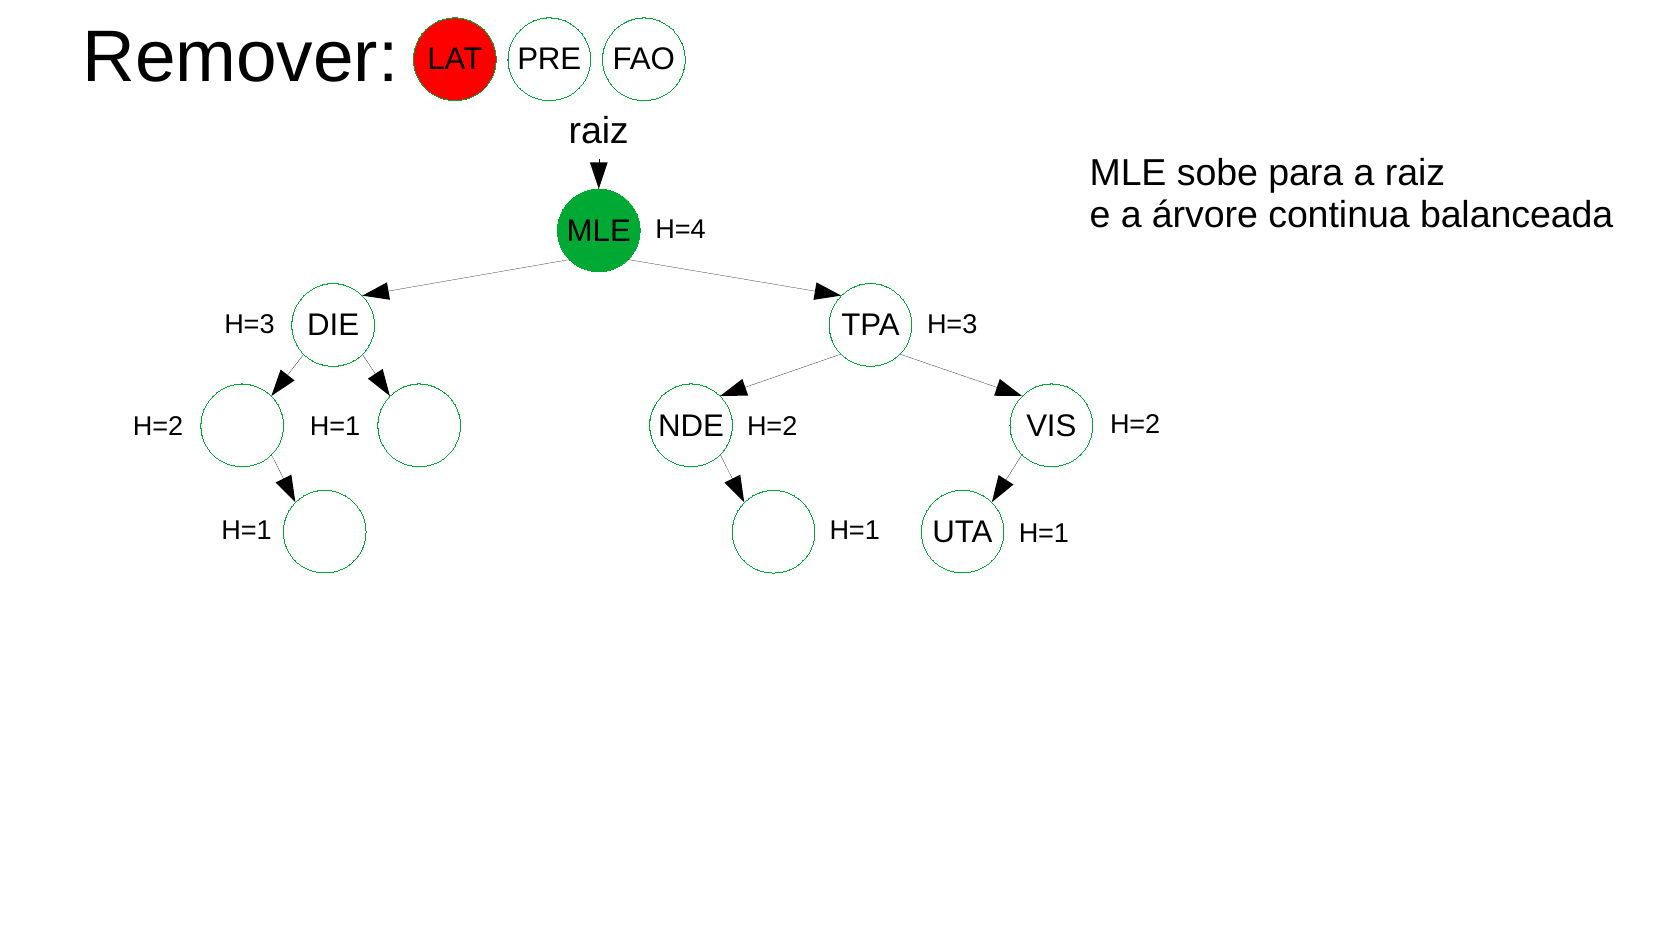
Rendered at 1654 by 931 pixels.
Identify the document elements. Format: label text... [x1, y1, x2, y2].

text_box TPA [829, 283, 912, 367]
text_box MLE sobe para a raiz e a árvore continua balanceada [1074, 143, 1654, 327]
text_box H=2 [1095, 401, 1176, 447]
text_box H=1 [1003, 510, 1084, 556]
text_box PRE [507, 17, 591, 101]
text_box VIS [1010, 383, 1093, 467]
text_box BUA [200, 383, 284, 467]
text_box NDE [649, 383, 733, 467]
text_box H=3 [209, 301, 290, 347]
text_box MLE [557, 189, 640, 272]
text_box H=1 [814, 507, 895, 553]
text_box LAT [413, 17, 497, 101]
text_box H=2 [732, 403, 813, 449]
text_box FAO [377, 383, 461, 467]
text_box PRE [732, 490, 815, 574]
text_box H=4 [640, 206, 721, 252]
text_box H=1 [206, 507, 287, 553]
text_box UTA [921, 490, 1003, 573]
text_box H=1 [295, 403, 376, 449]
text_box H=2 [118, 403, 199, 449]
text_box CML [283, 490, 367, 573]
text_box FAO [602, 17, 686, 101]
title Remover: [82, 0, 402, 138]
text_box DIE [291, 283, 375, 367]
text_box H=3 [912, 301, 993, 347]
text_box raiz [553, 102, 644, 160]
